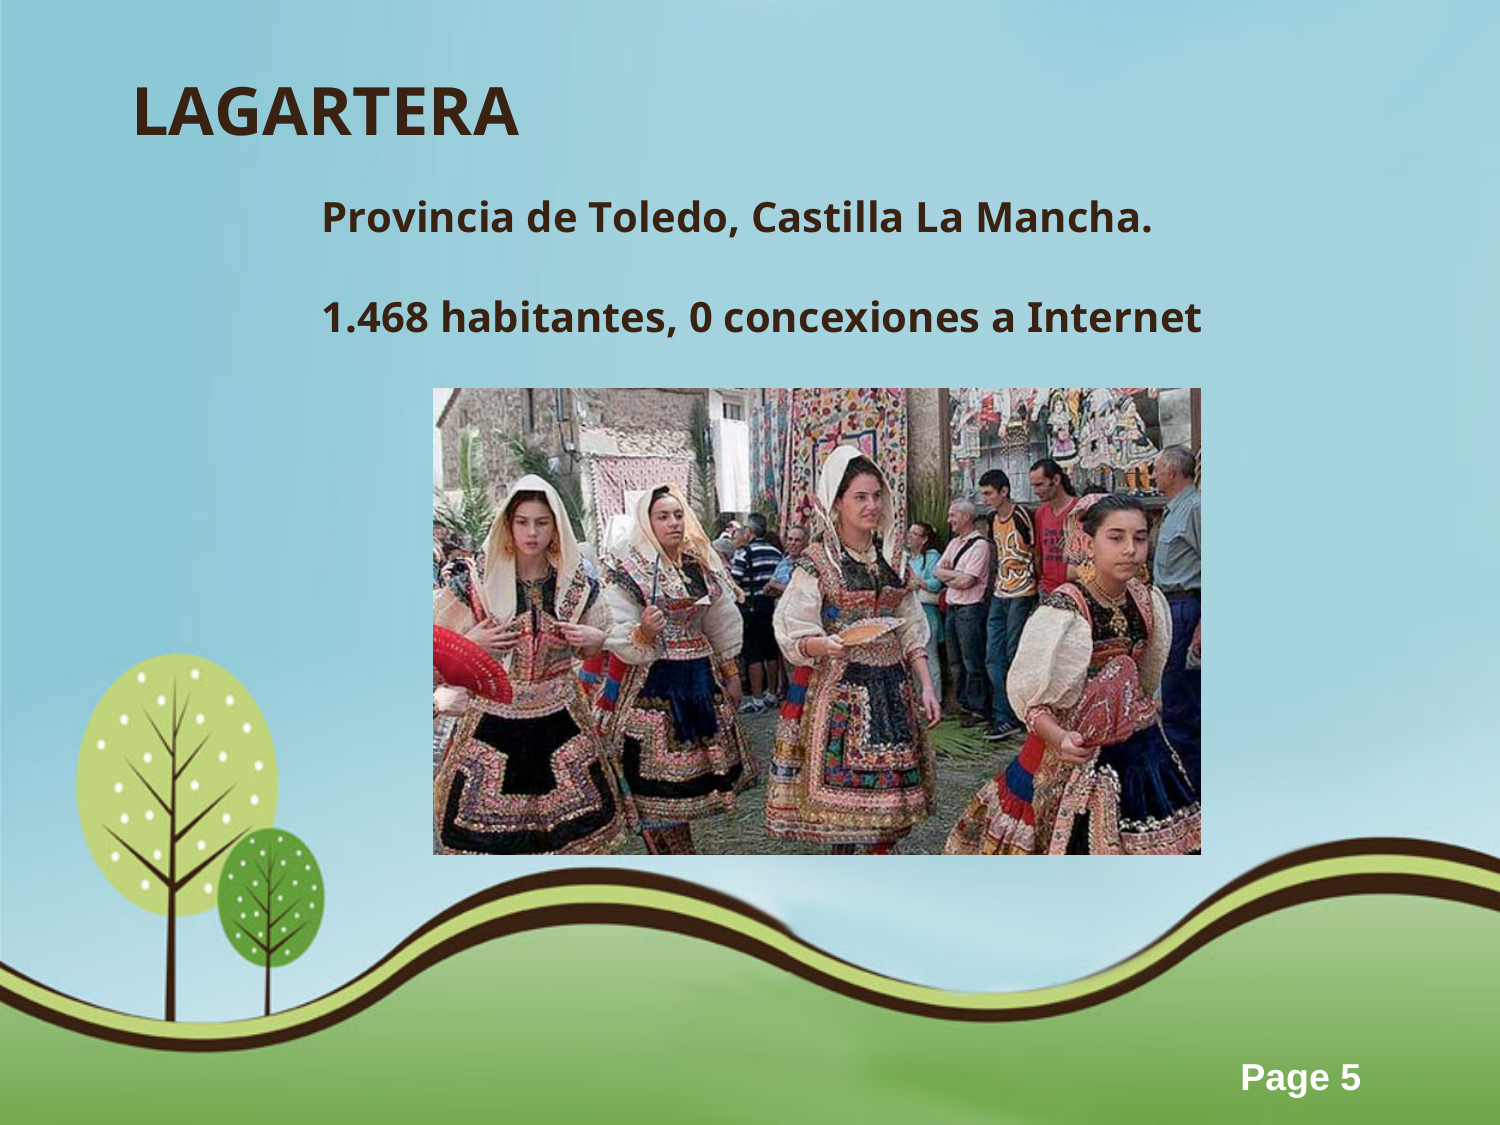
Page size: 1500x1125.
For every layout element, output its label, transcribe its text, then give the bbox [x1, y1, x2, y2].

text_box Provincia de Toledo, Castilla La Mancha. 1.468 habitantes, 0 concexiones a Internet [292, 161, 1478, 391]
picture [0, 0, 1500, 1125]
text_box LAGARTERA [116, 60, 535, 157]
